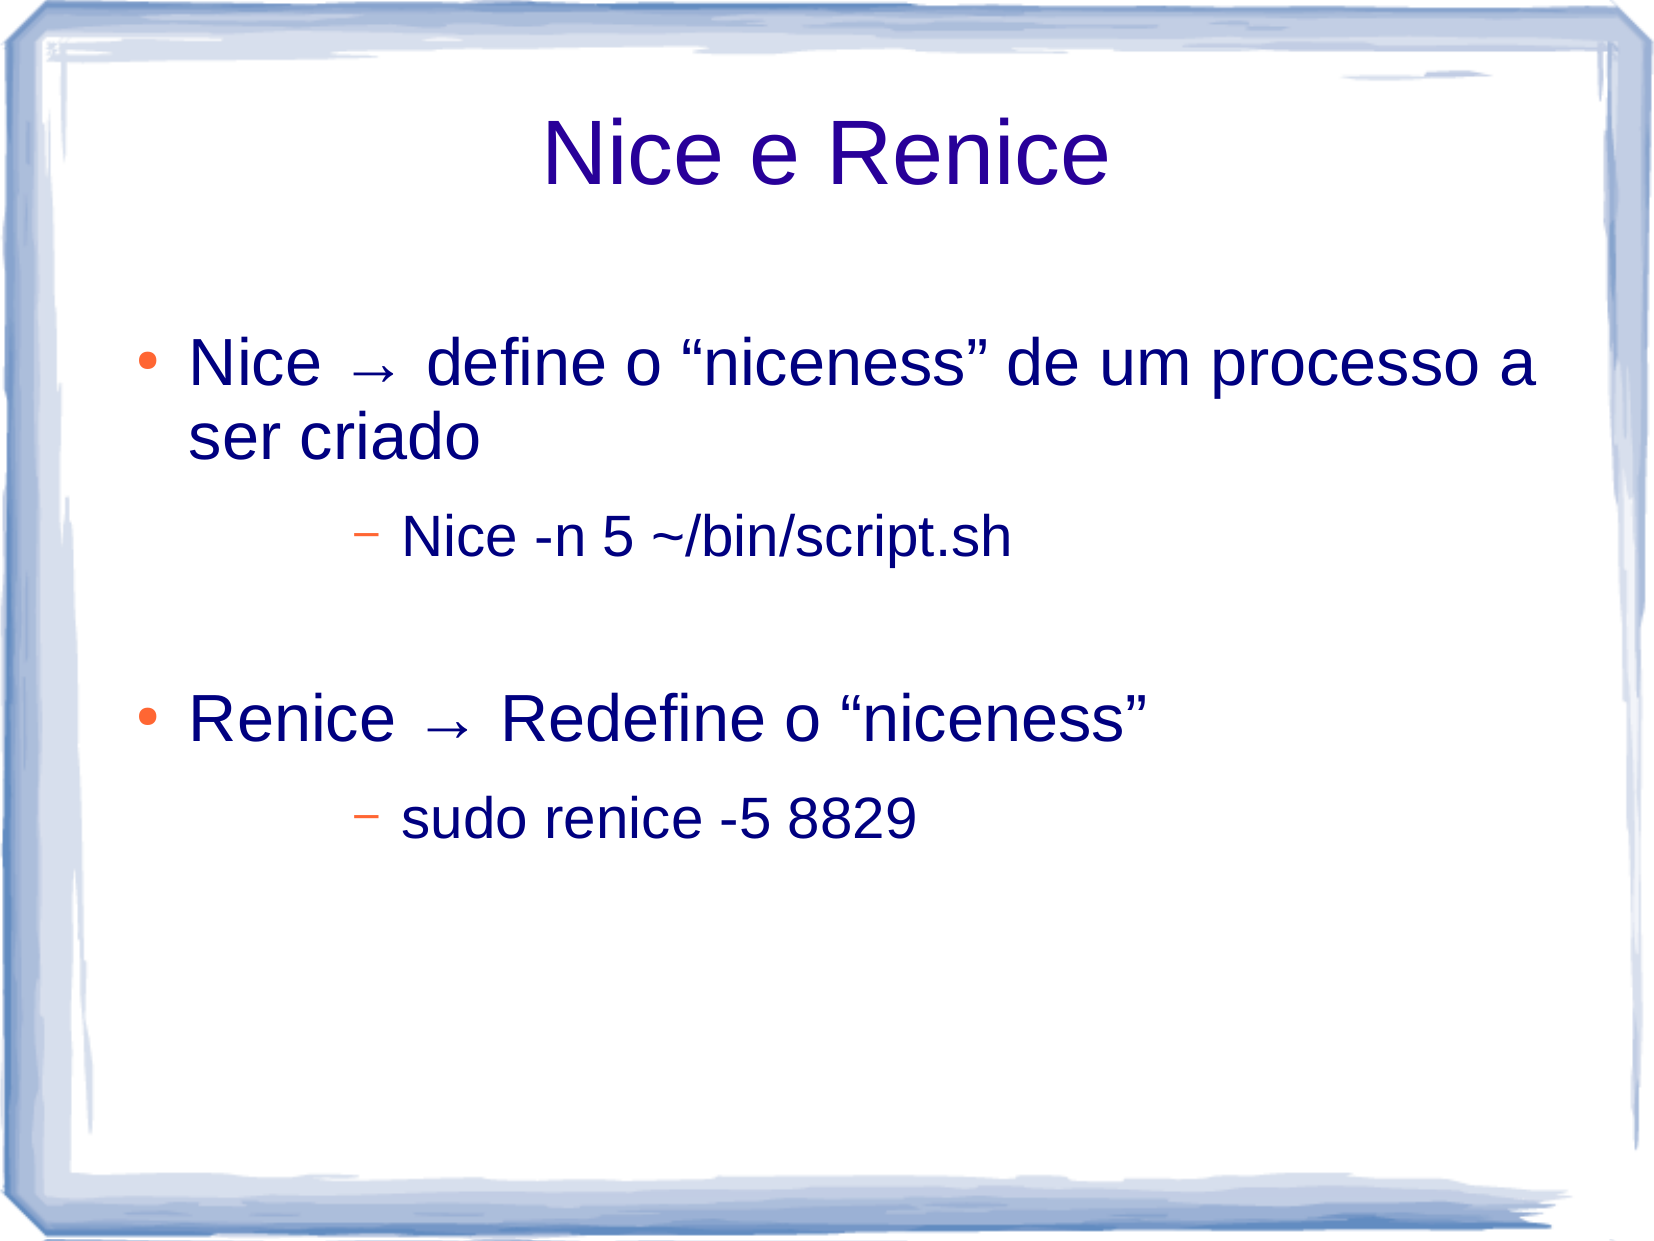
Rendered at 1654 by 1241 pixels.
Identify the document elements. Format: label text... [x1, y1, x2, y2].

picture [0, 0, 1654, 1241]
title Nice e Renice [82, 49, 1571, 257]
list Nice → define o “niceness” de um processo a ser criado Nice -n 5 ~/bin/script.sh Renice → Redefine o “niceness” sudo renice -5 8829 [118, 324, 1571, 1045]
